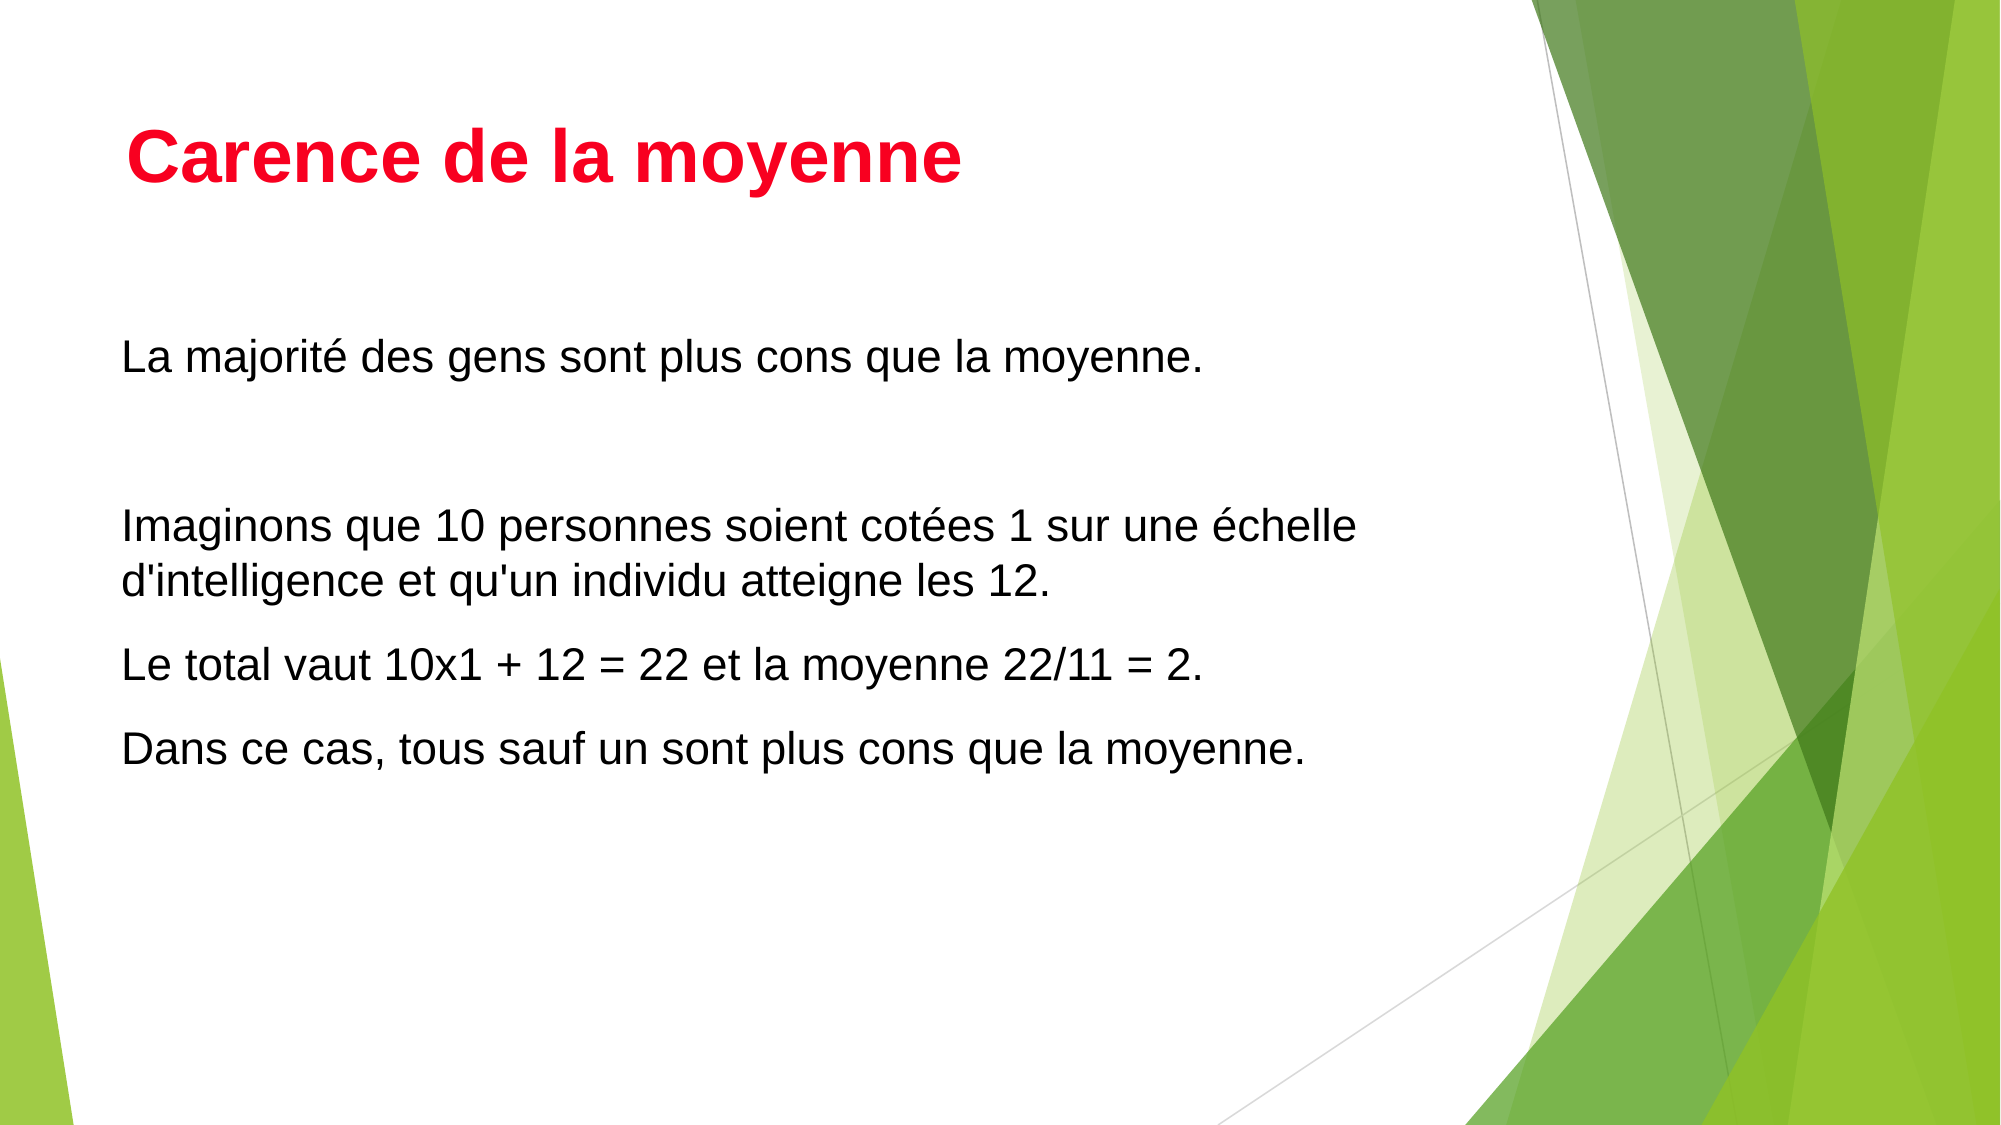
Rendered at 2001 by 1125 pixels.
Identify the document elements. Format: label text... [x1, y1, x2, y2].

title Carence de la moyenne [111, 99, 1522, 235]
list La majorité des gens sont plus cons que la moyenne. Imaginons que 10 personnes soient cotées 1 sur une échelle d'intelligence et qu'un individu atteigne les 12. Le total vaut 10x1 + 12 = 22 et la moyenne 22/11 = 2. Dans ce cas, tous sauf un sont plus cons que la moyenne. [35, 318, 1642, 1004]
